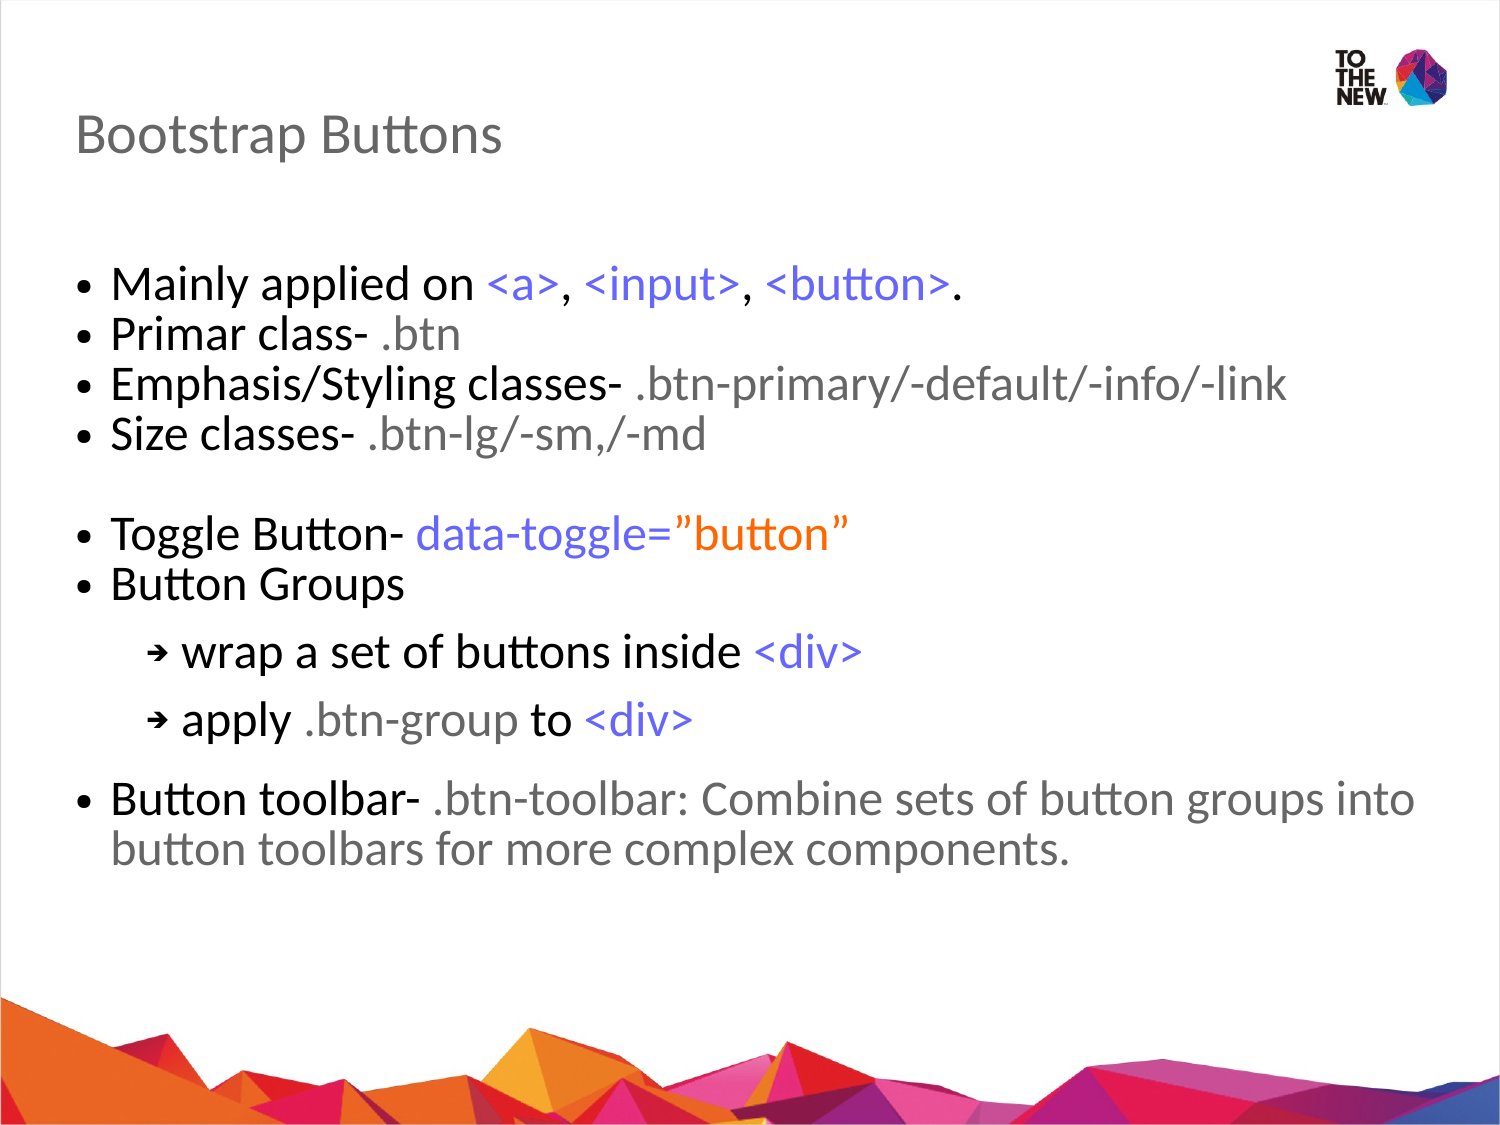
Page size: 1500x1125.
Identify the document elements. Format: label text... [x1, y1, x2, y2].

picture [0, 0, 1500, 1125]
title Bootstrap Buttons [75, 44, 1425, 233]
list Mainly applied on <a>, <input>, <button>. Primar class- .btn Emphasis/Styling classes- .btn-primary/-default/-info/-link Size classes- .btn-lg/-sm,/-md Toggle Button- data-toggle=”button” Button Groups wrap a set of buttons inside <div> apply .btn-group to <div> Button toolbar- .btn-toolbar: Combine sets of button groups into button toolbars for more complex components. [75, 263, 1425, 916]
